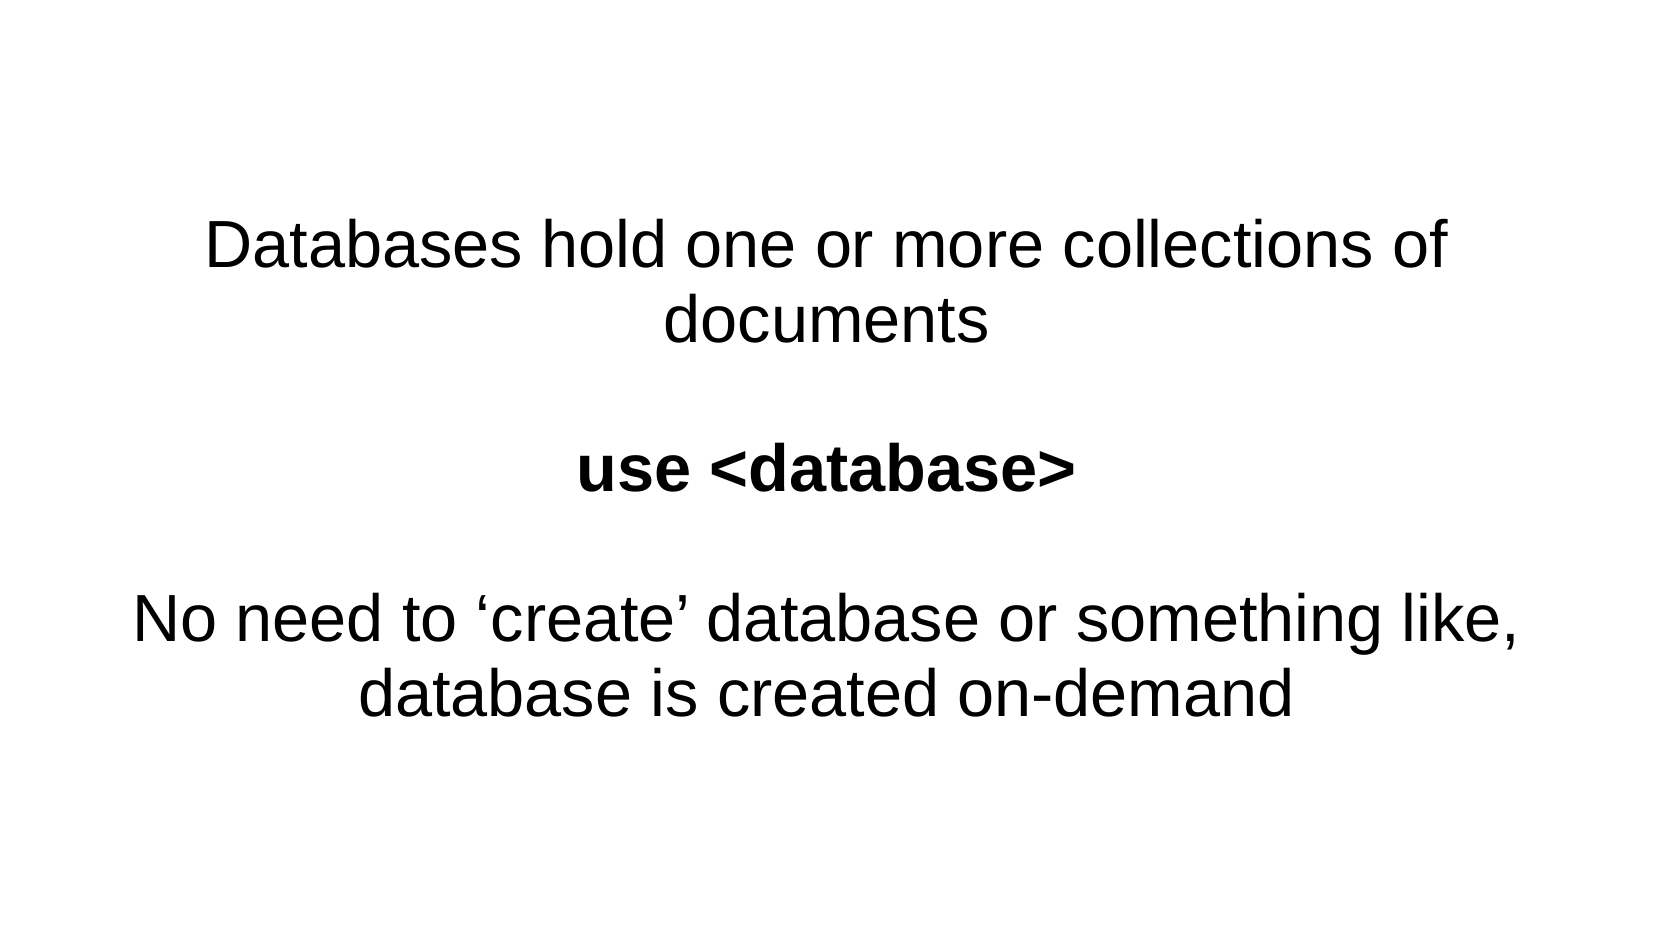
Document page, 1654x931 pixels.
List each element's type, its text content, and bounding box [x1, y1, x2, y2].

subtitle Databases hold one or more collections of documents use <database> No need to ‘create’ database or something like, database is created on-demand [82, 75, 1571, 863]
